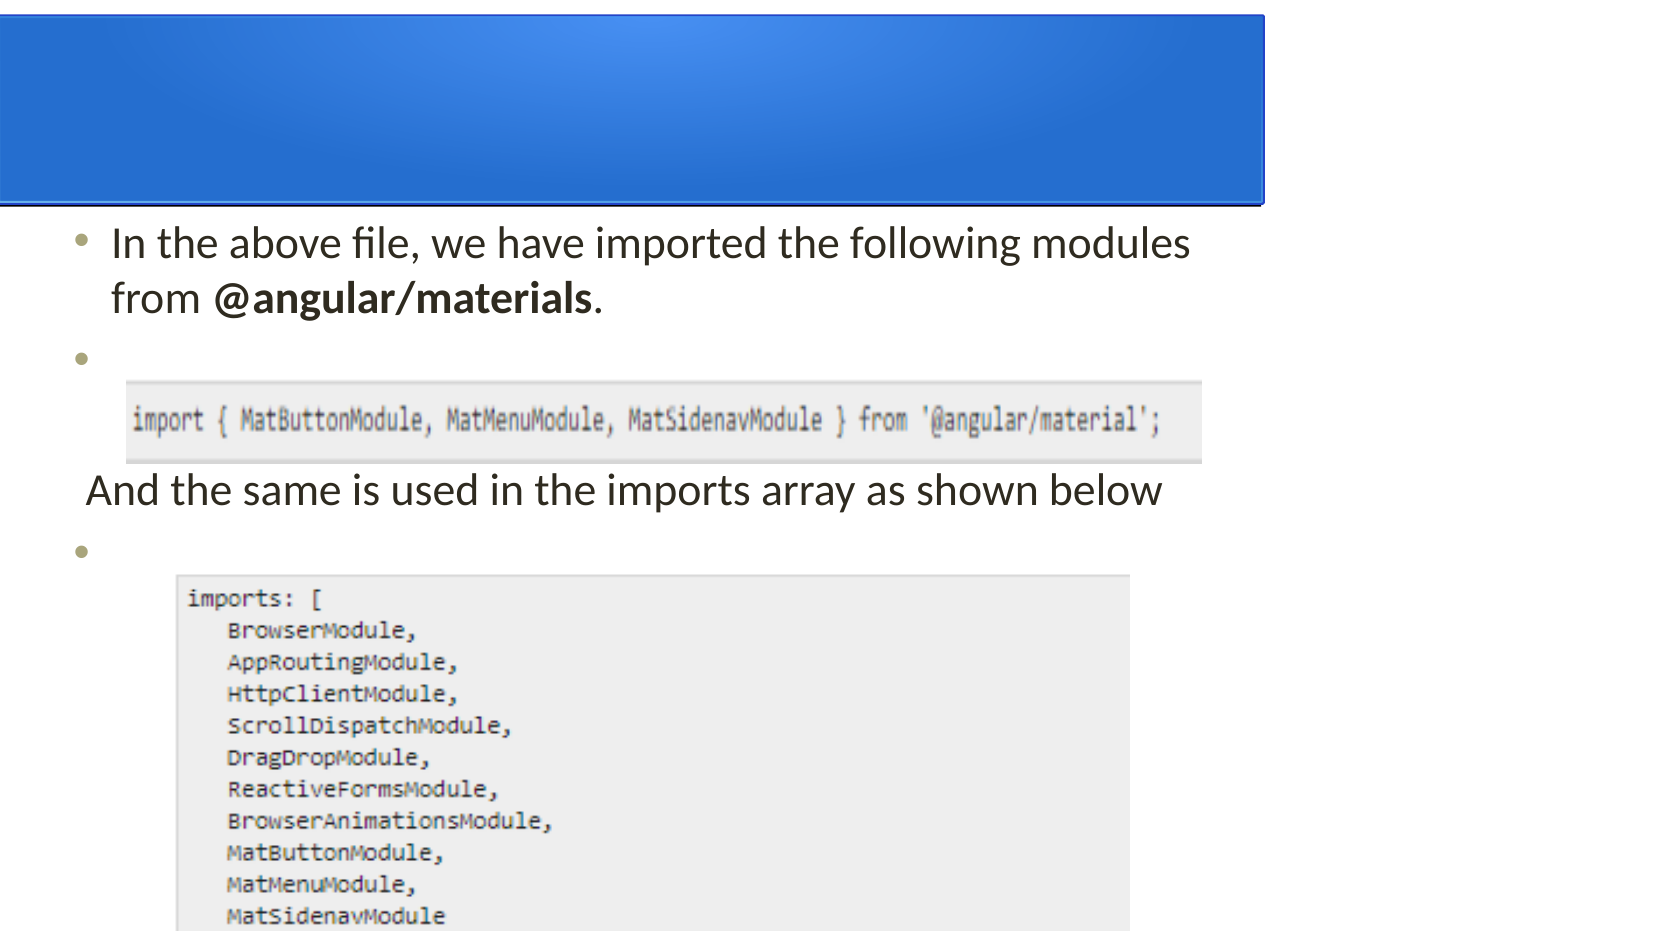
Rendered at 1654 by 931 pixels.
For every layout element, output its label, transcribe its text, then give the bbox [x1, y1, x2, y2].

picture [126, 357, 1202, 464]
picture [172, 554, 1130, 931]
text_box In the above file, we have imported the following modules from @angular/materials. And the same is used in the imports array as shown below [39, 204, 1290, 931]
